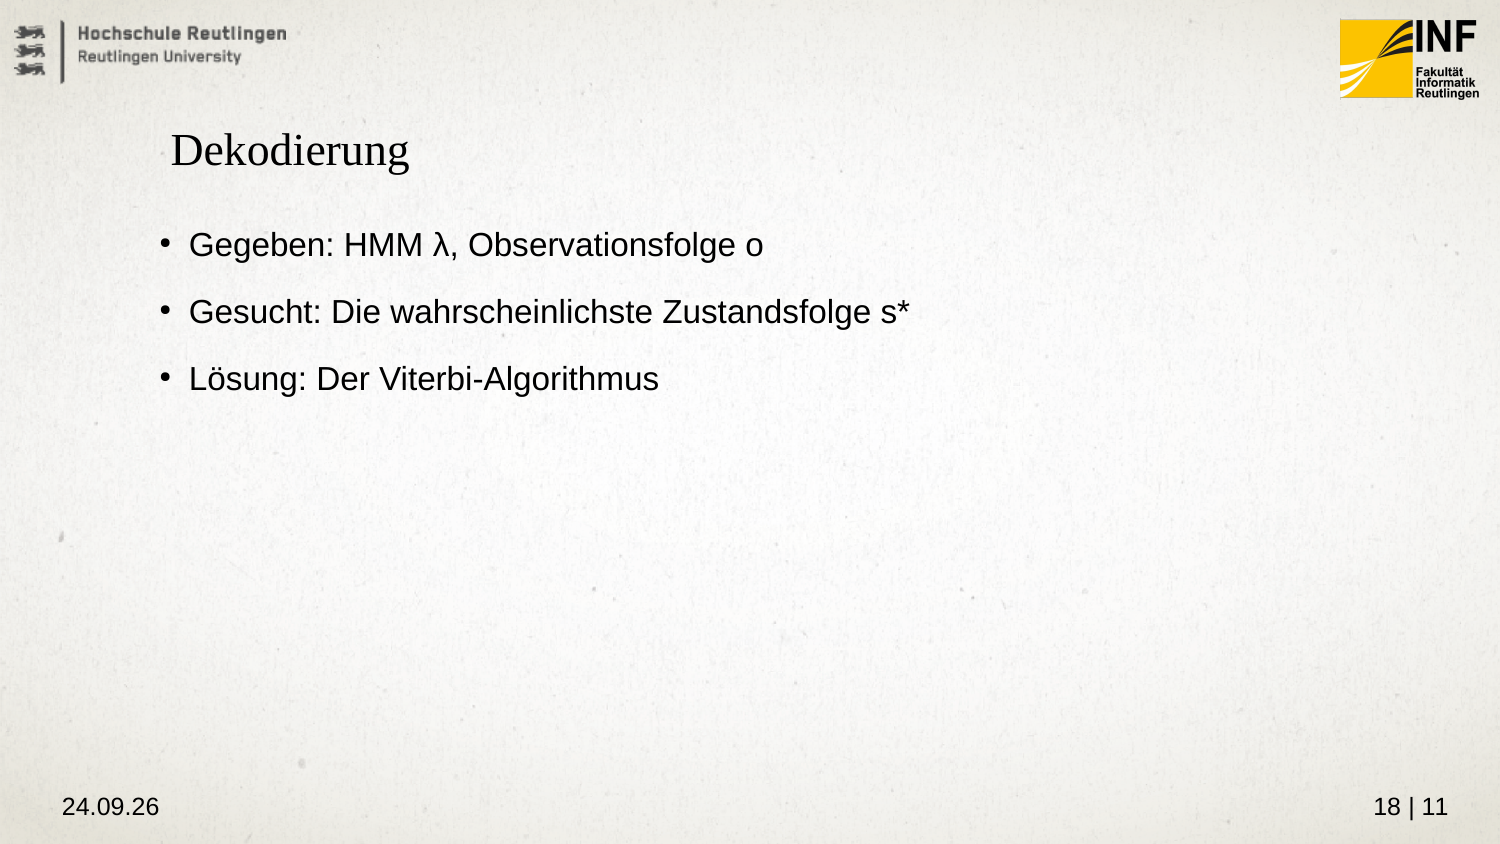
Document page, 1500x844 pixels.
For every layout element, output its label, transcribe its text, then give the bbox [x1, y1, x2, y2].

title Dekodierung [159, 106, 1341, 188]
picture [0, 0, 1500, 844]
list Gegeben: HMM λ, Observationsfolge o Gesucht: Die wahrscheinlichste Zustandsfolge s* Lösung: Der Viterbi-Algorithmus [159, 225, 1341, 731]
